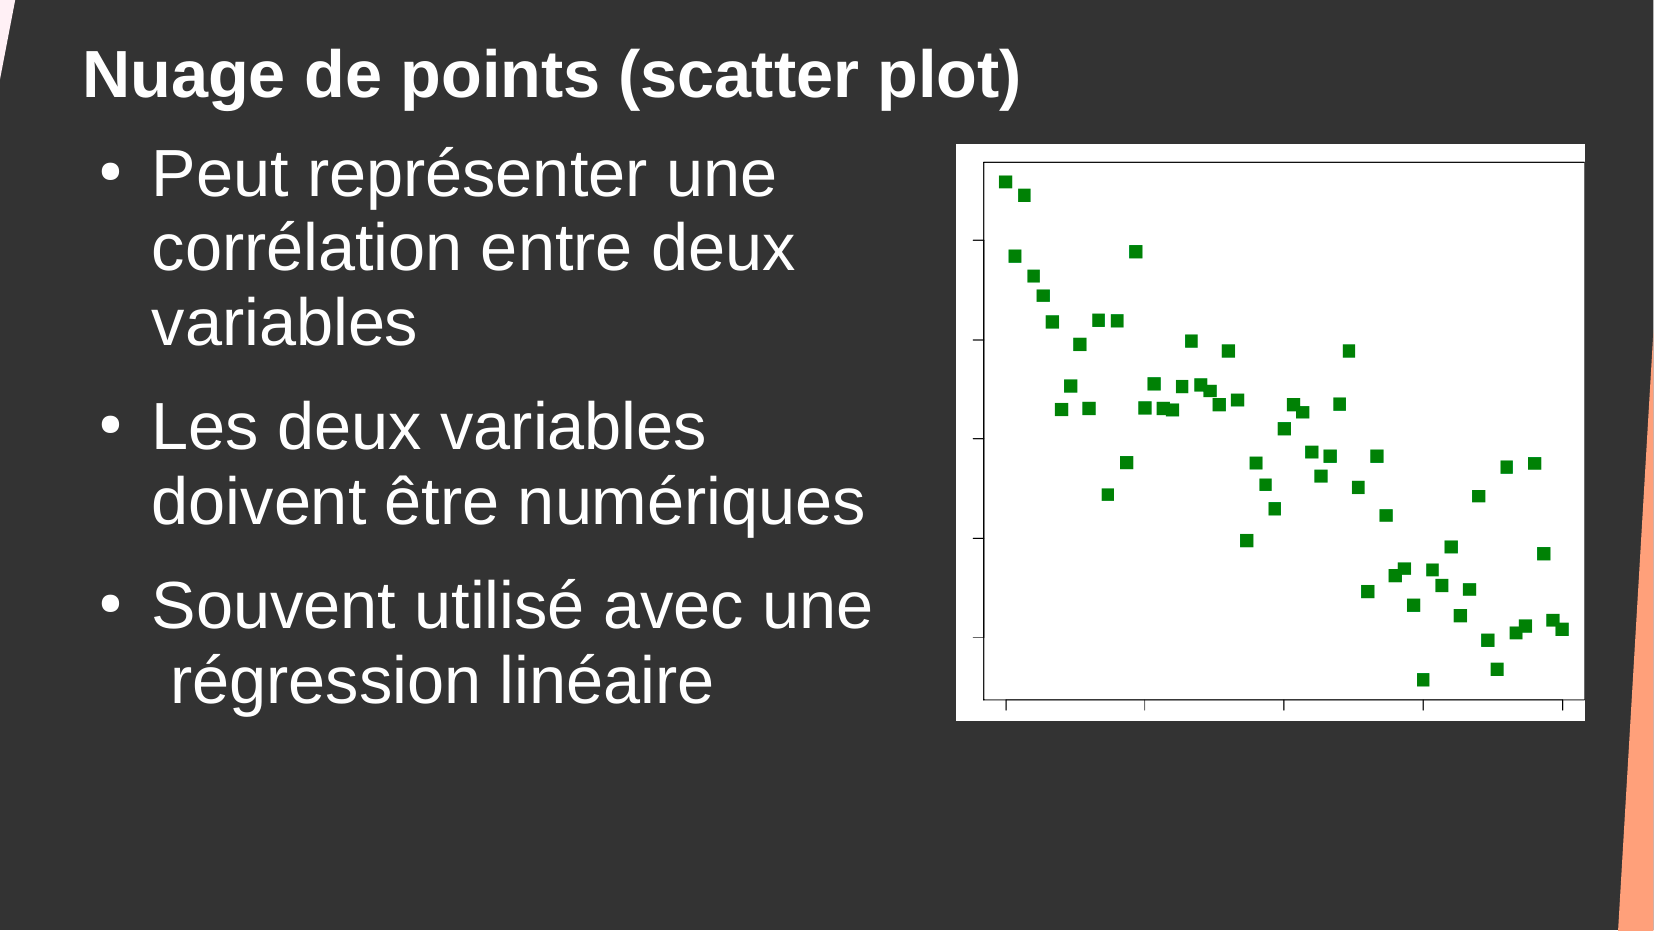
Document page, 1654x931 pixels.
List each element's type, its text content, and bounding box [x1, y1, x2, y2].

text_box [1618, 320, 1654, 931]
title Nuage de points (scatter plot) [82, 37, 1571, 115]
list Peut représenter une corrélation entre deux variables Les deux variables doivent être numériques Souvent utilisé avec une régression linéaire [80, 135, 886, 815]
picture [956, 144, 1585, 721]
text_box [0, 0, 16, 80]
